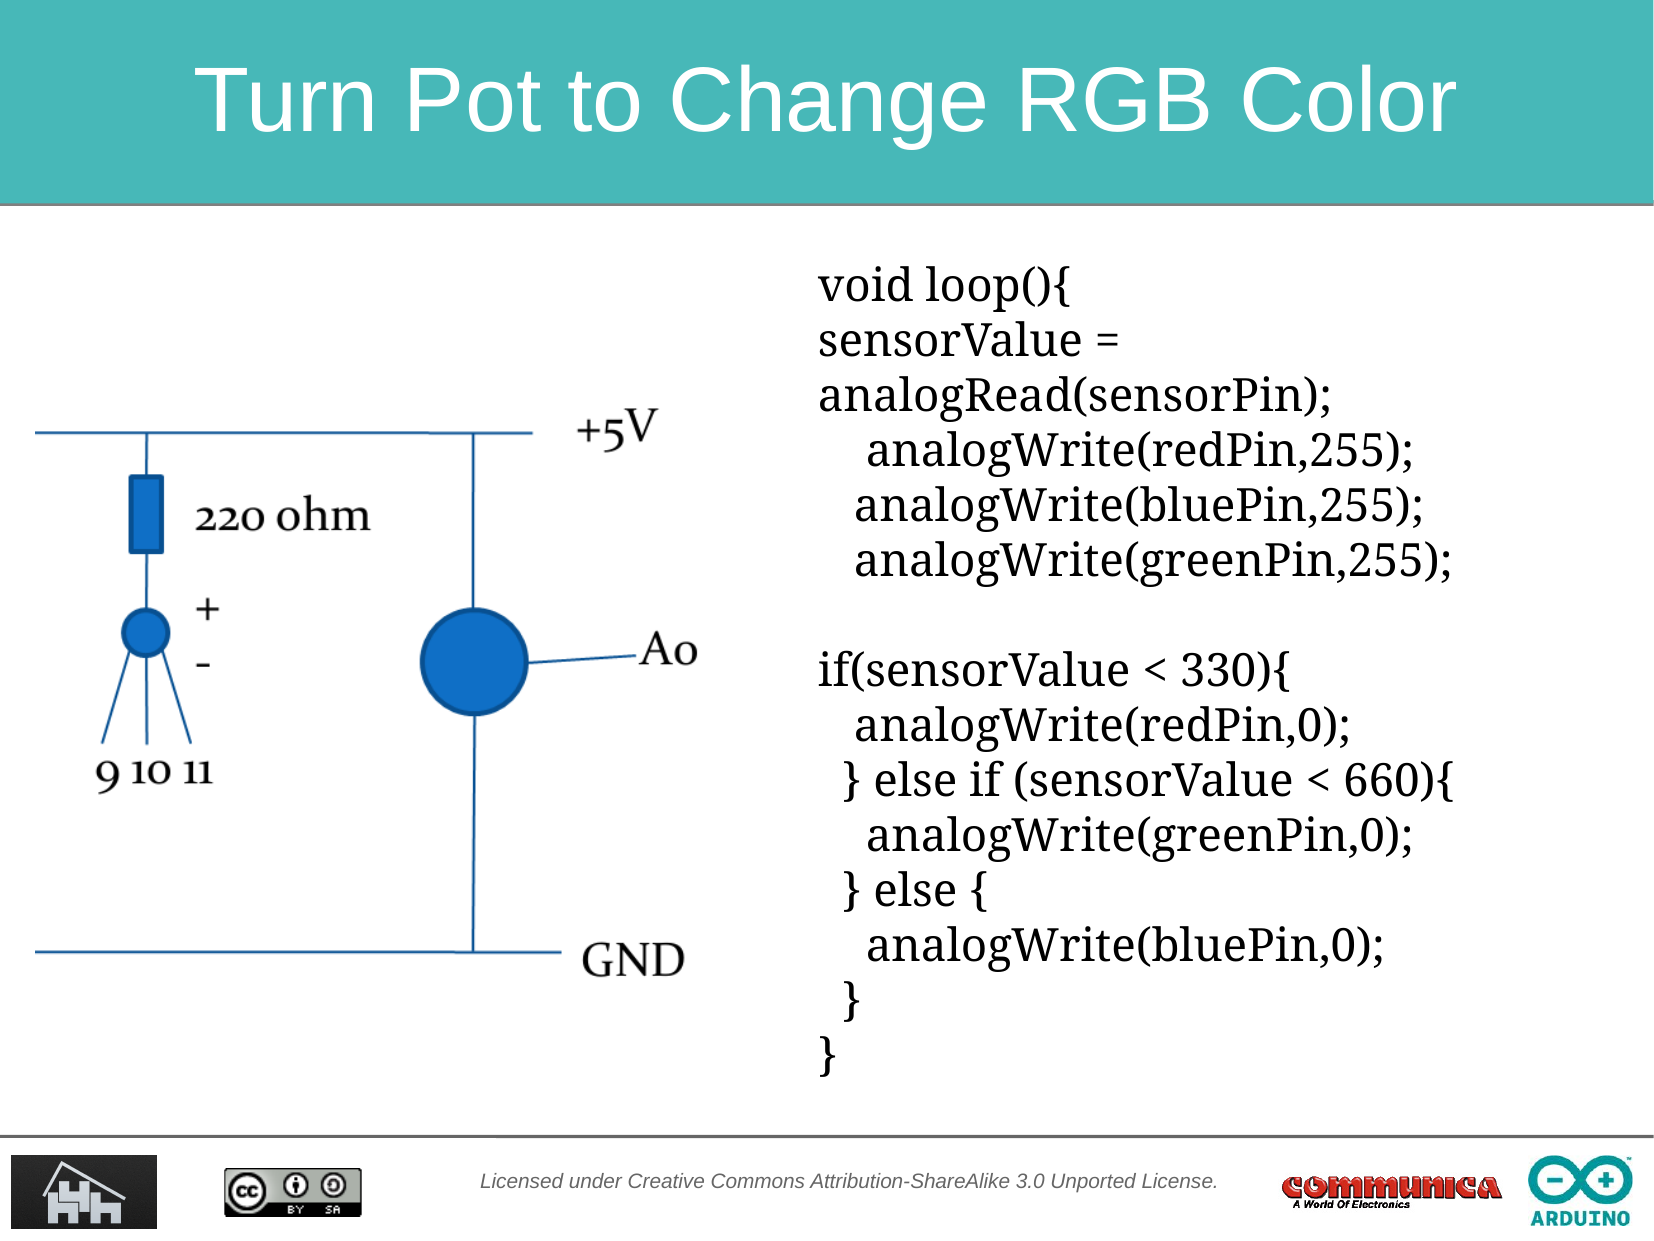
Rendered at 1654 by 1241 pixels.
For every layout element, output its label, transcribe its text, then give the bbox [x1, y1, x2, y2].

picture [11, 1155, 157, 1229]
picture [35, 401, 706, 981]
picture [224, 1168, 362, 1217]
picture [1264, 1144, 1654, 1241]
title Turn Pot to Change RGB Color [0, 0, 1654, 204]
text_box void loop(){ sensorValue = analogRead(sensorPin); analogWrite(redPin,255); analogWrite(bluePin,255); analogWrite(greenPin,255); if(sensorValue < 330){ analogWrite(redPin,0); } else if (sensorValue < 660){ analogWrite(greenPin,0); } else { analogWrite(bluePin,0); } } [803, 248, 1624, 1088]
